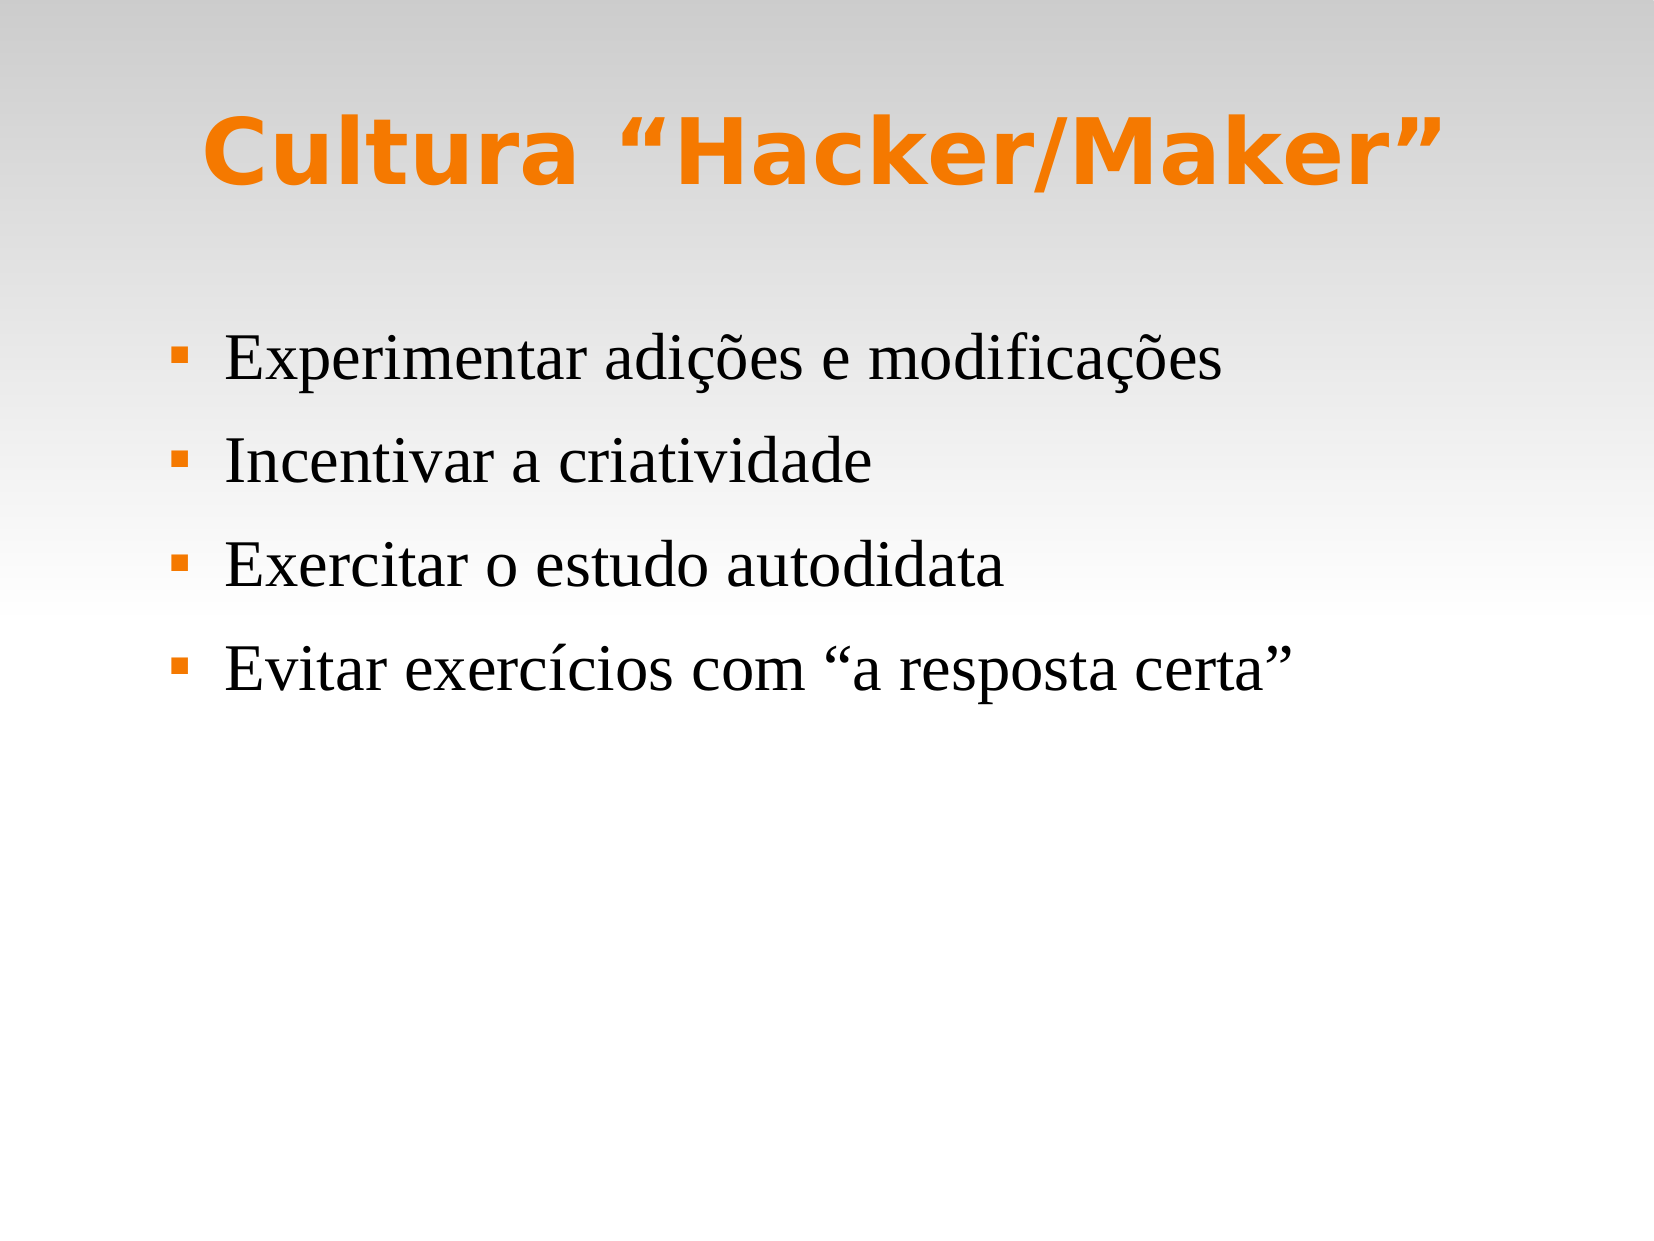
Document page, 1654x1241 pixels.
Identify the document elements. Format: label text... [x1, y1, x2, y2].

title Cultura “Hacker/Maker” [82, 49, 1571, 257]
list Experimentar adições e modificações Incentivar a criatividade Exercitar o estudo autodidata Evitar exercícios com “a resposta certa” [82, 319, 1571, 1139]
